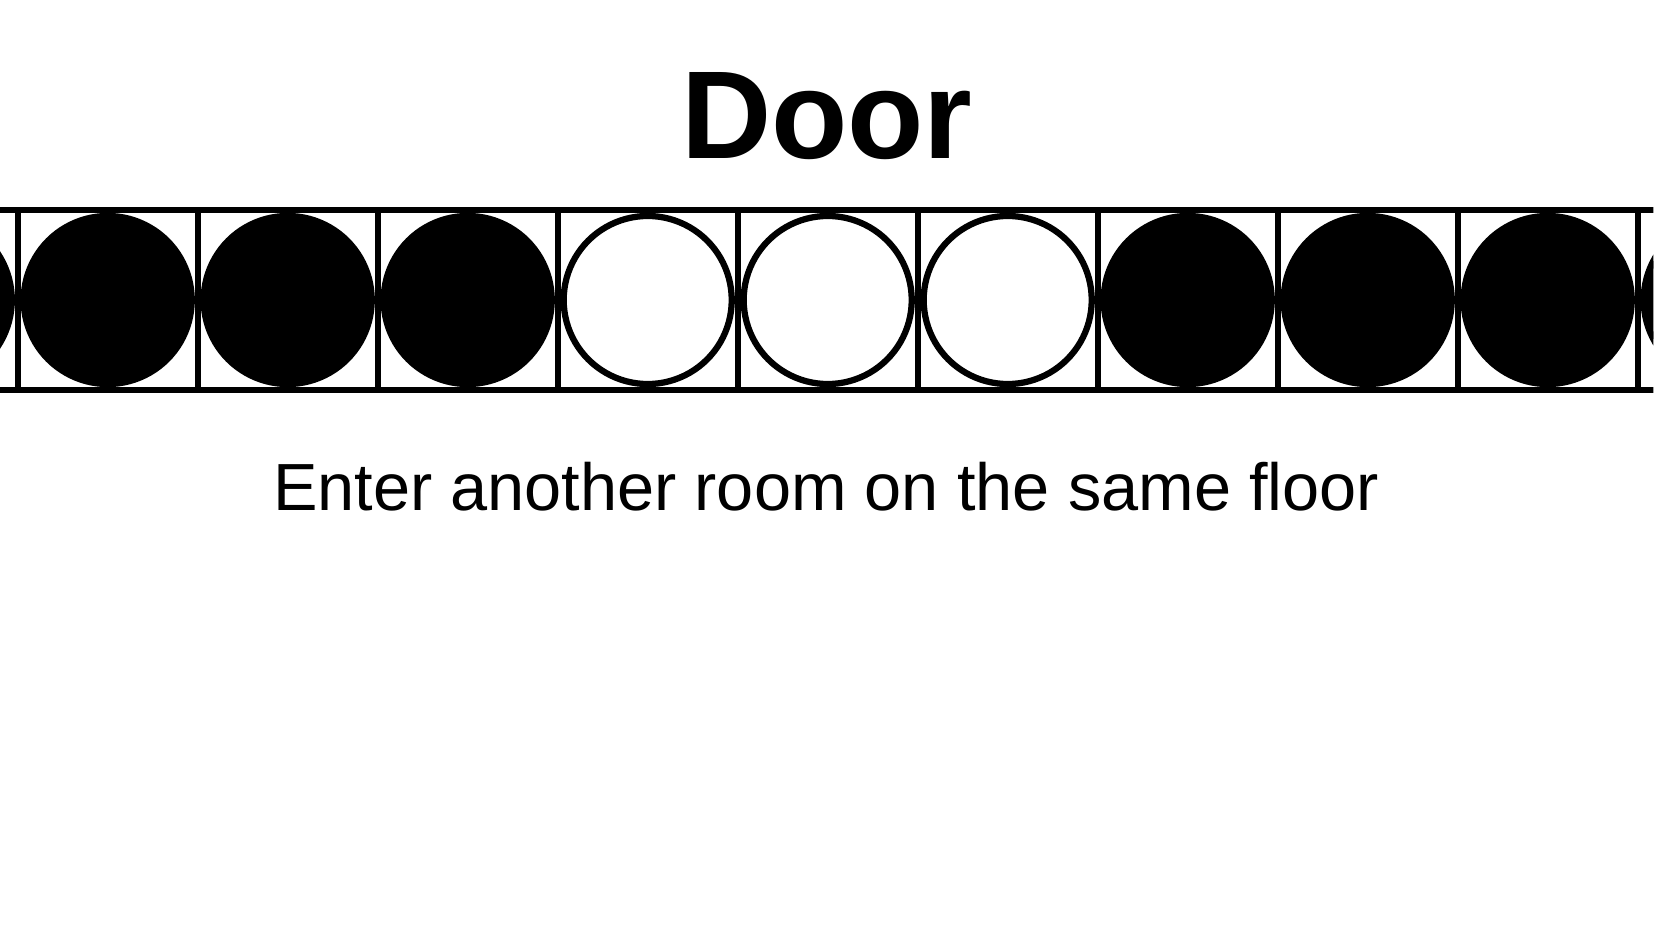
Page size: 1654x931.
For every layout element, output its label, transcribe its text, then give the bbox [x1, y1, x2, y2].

text_box [0, 210, 1654, 391]
title Door [82, 37, 1571, 193]
subtitle Enter another room on the same floor [82, 391, 1571, 758]
